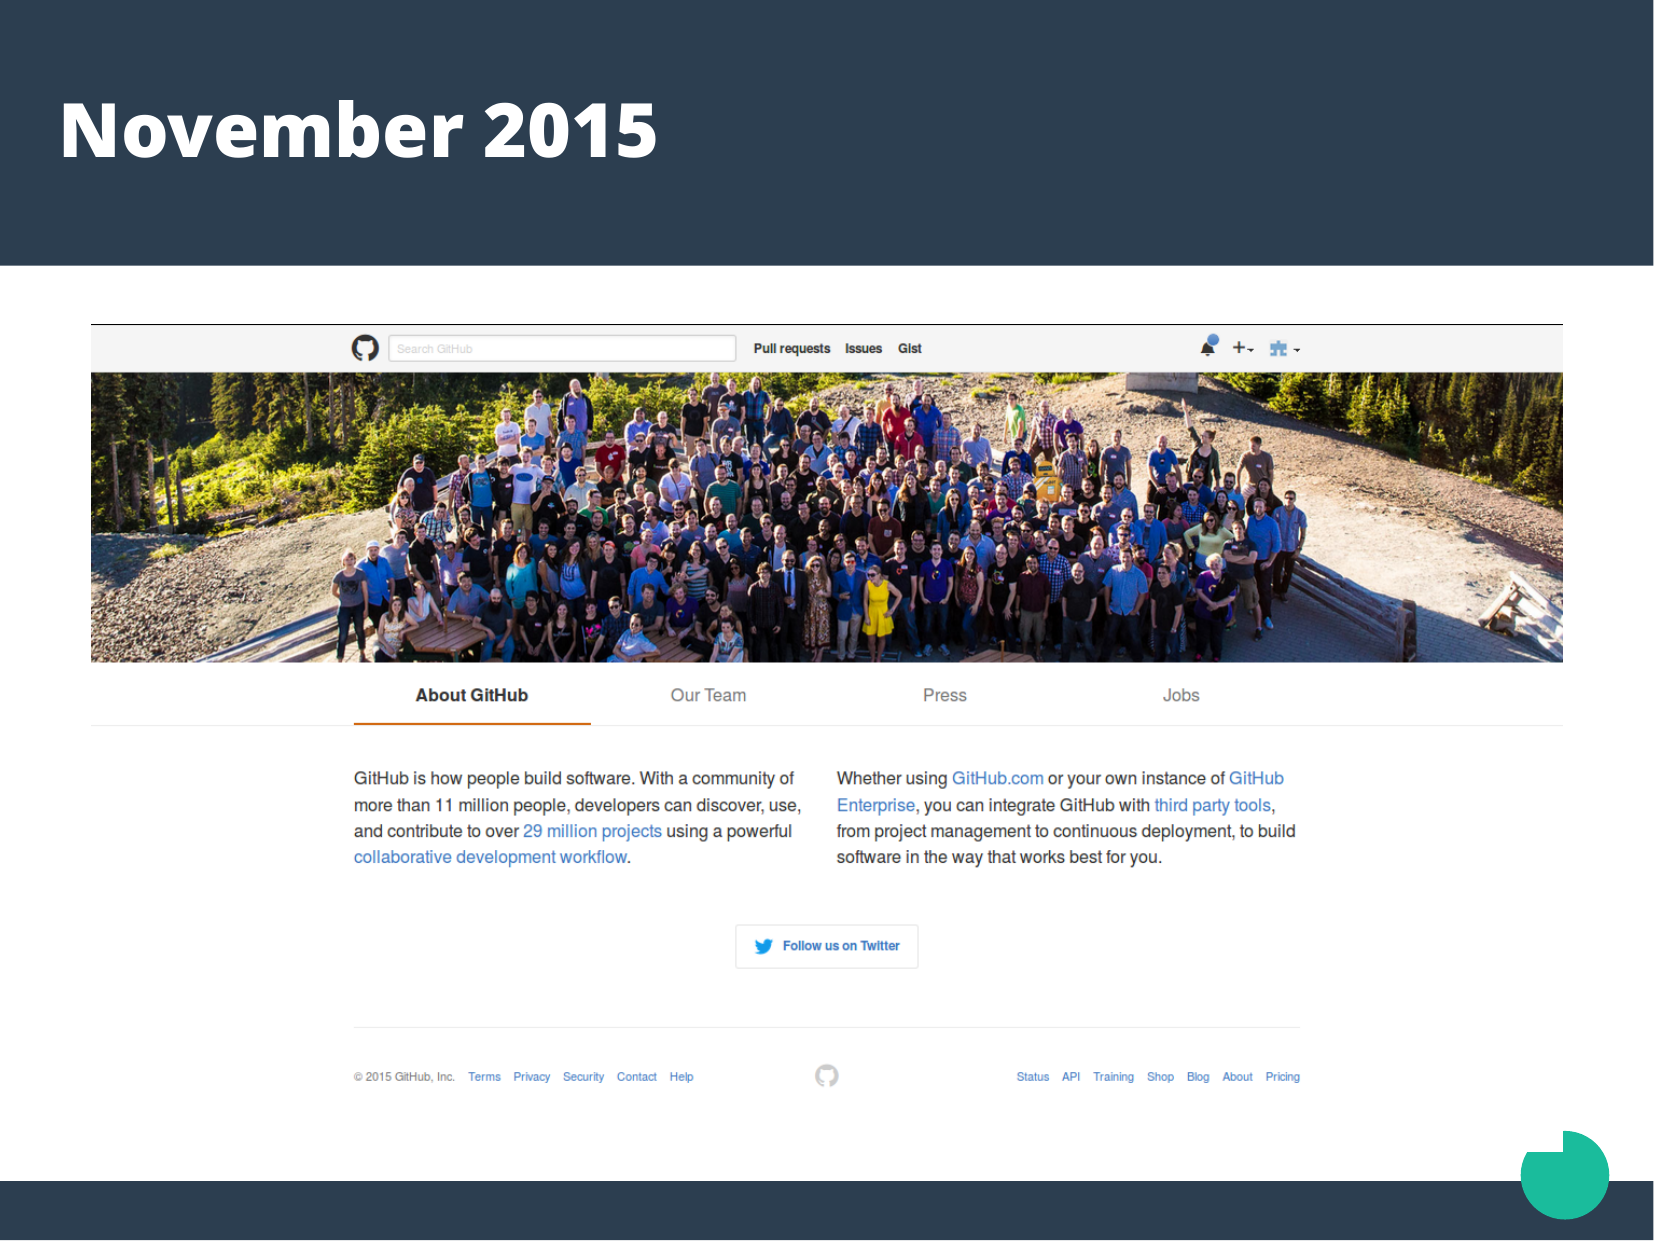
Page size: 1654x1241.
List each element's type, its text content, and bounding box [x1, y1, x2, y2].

title November 2015 [59, 49, 1595, 207]
picture [91, 324, 1563, 1152]
